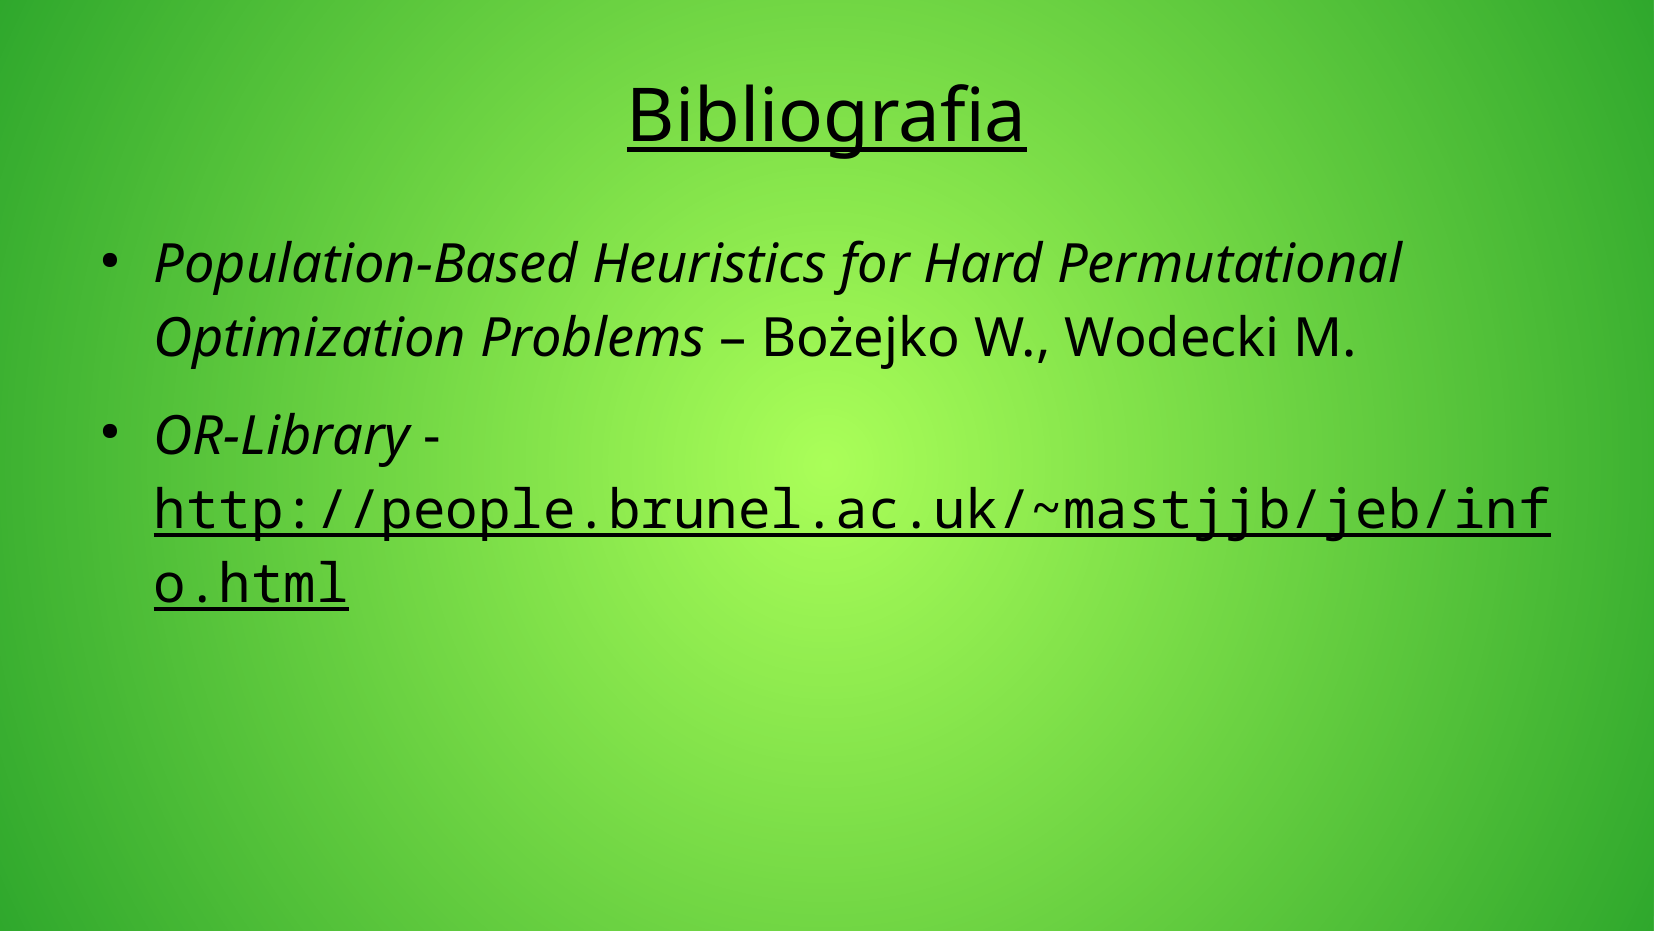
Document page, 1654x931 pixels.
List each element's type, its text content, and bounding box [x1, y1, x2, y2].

title Bibliografia [82, 35, 1571, 189]
list Population-Based Heuristics for Hard Permutational Optimization Problems – Bożejko W., Wodecki M. OR-Library - http://people.brunel.ac.uk/~mastjjb/jeb/info.html [82, 224, 1571, 764]
